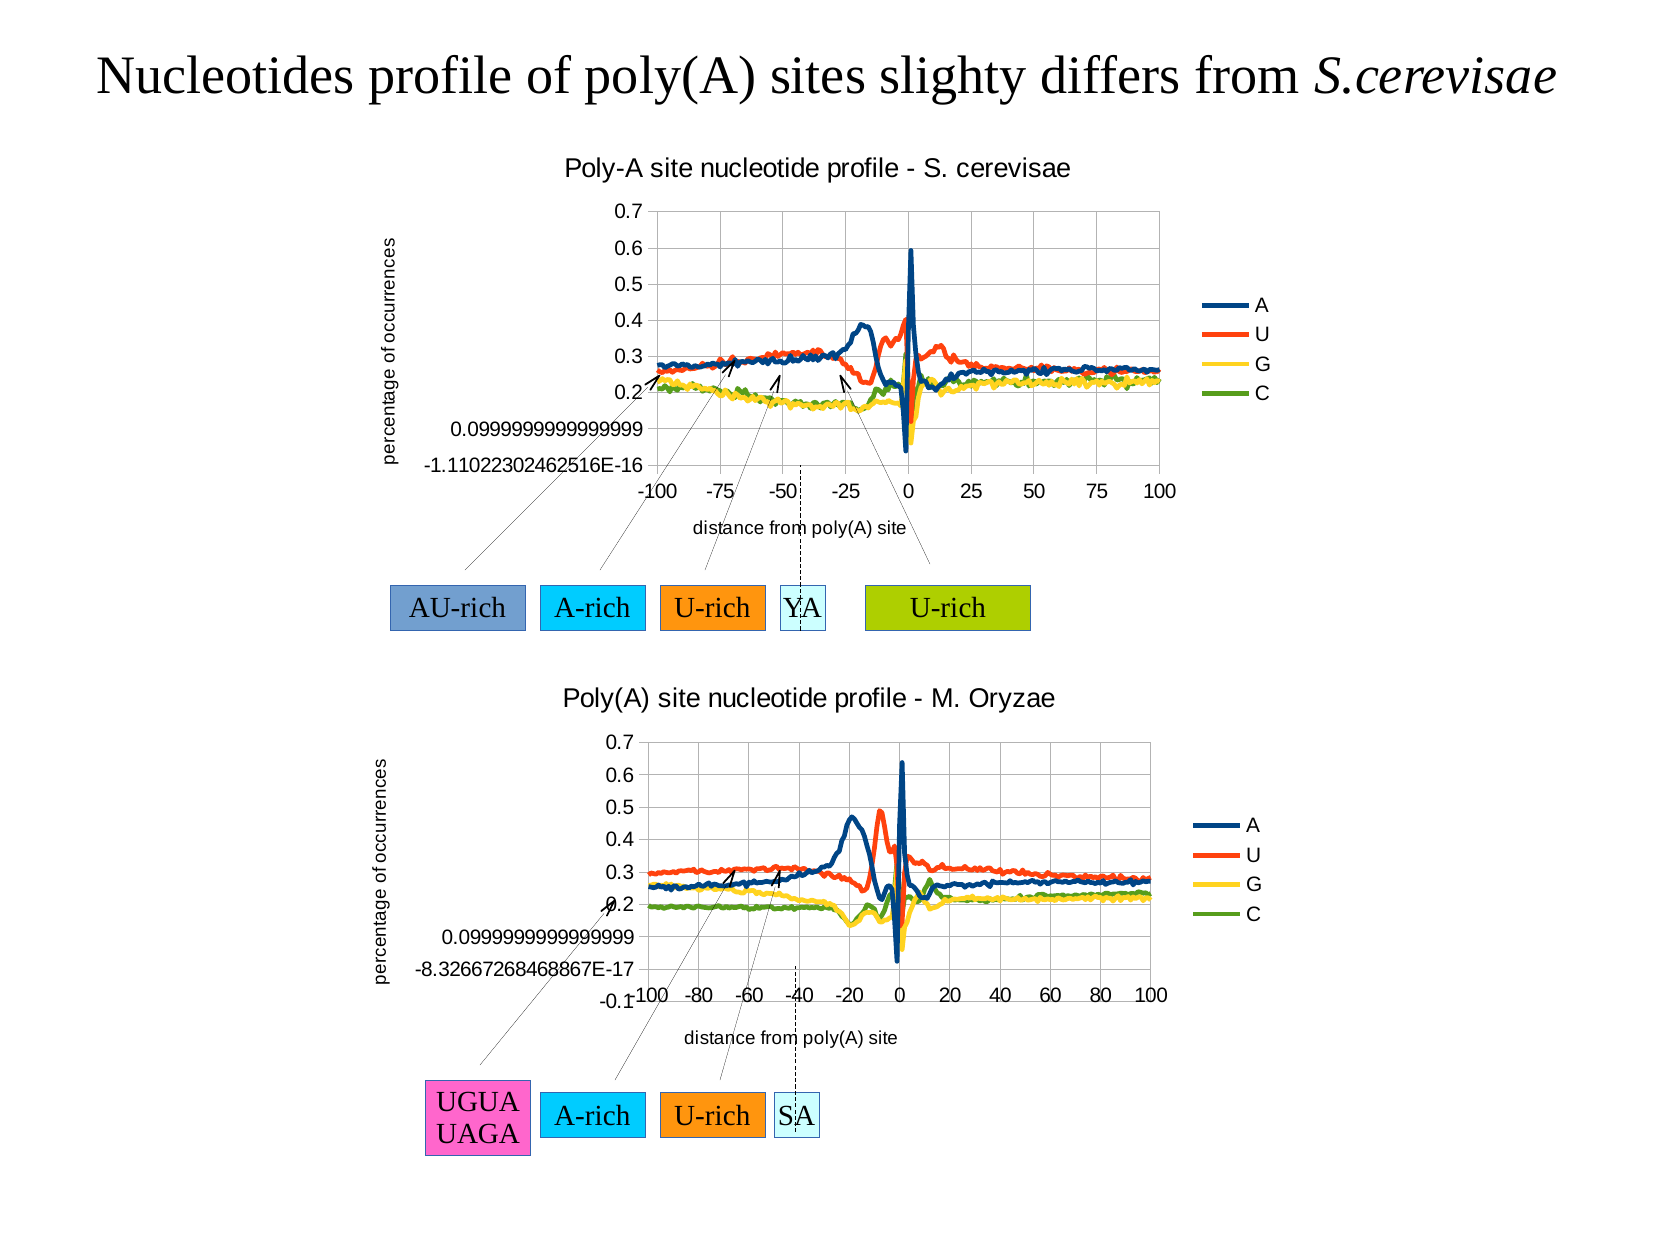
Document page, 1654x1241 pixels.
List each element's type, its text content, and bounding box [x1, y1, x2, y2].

text_box U-rich [660, 1092, 766, 1138]
chart [345, 136, 1291, 571]
text_box U-rich [865, 585, 1031, 631]
text_box YA [780, 585, 826, 631]
title Nucleotides profile of poly(A) sites slighty differs from S.cerevisae [82, 15, 1571, 136]
text_box SA [774, 1092, 820, 1138]
chart [336, 660, 1282, 1081]
text_box A-rich [540, 1092, 646, 1138]
text_box UGUA UAGA [425, 1080, 531, 1156]
text_box AU-rich [390, 585, 526, 631]
text_box U-rich [660, 585, 766, 631]
text_box A-rich [540, 585, 646, 631]
